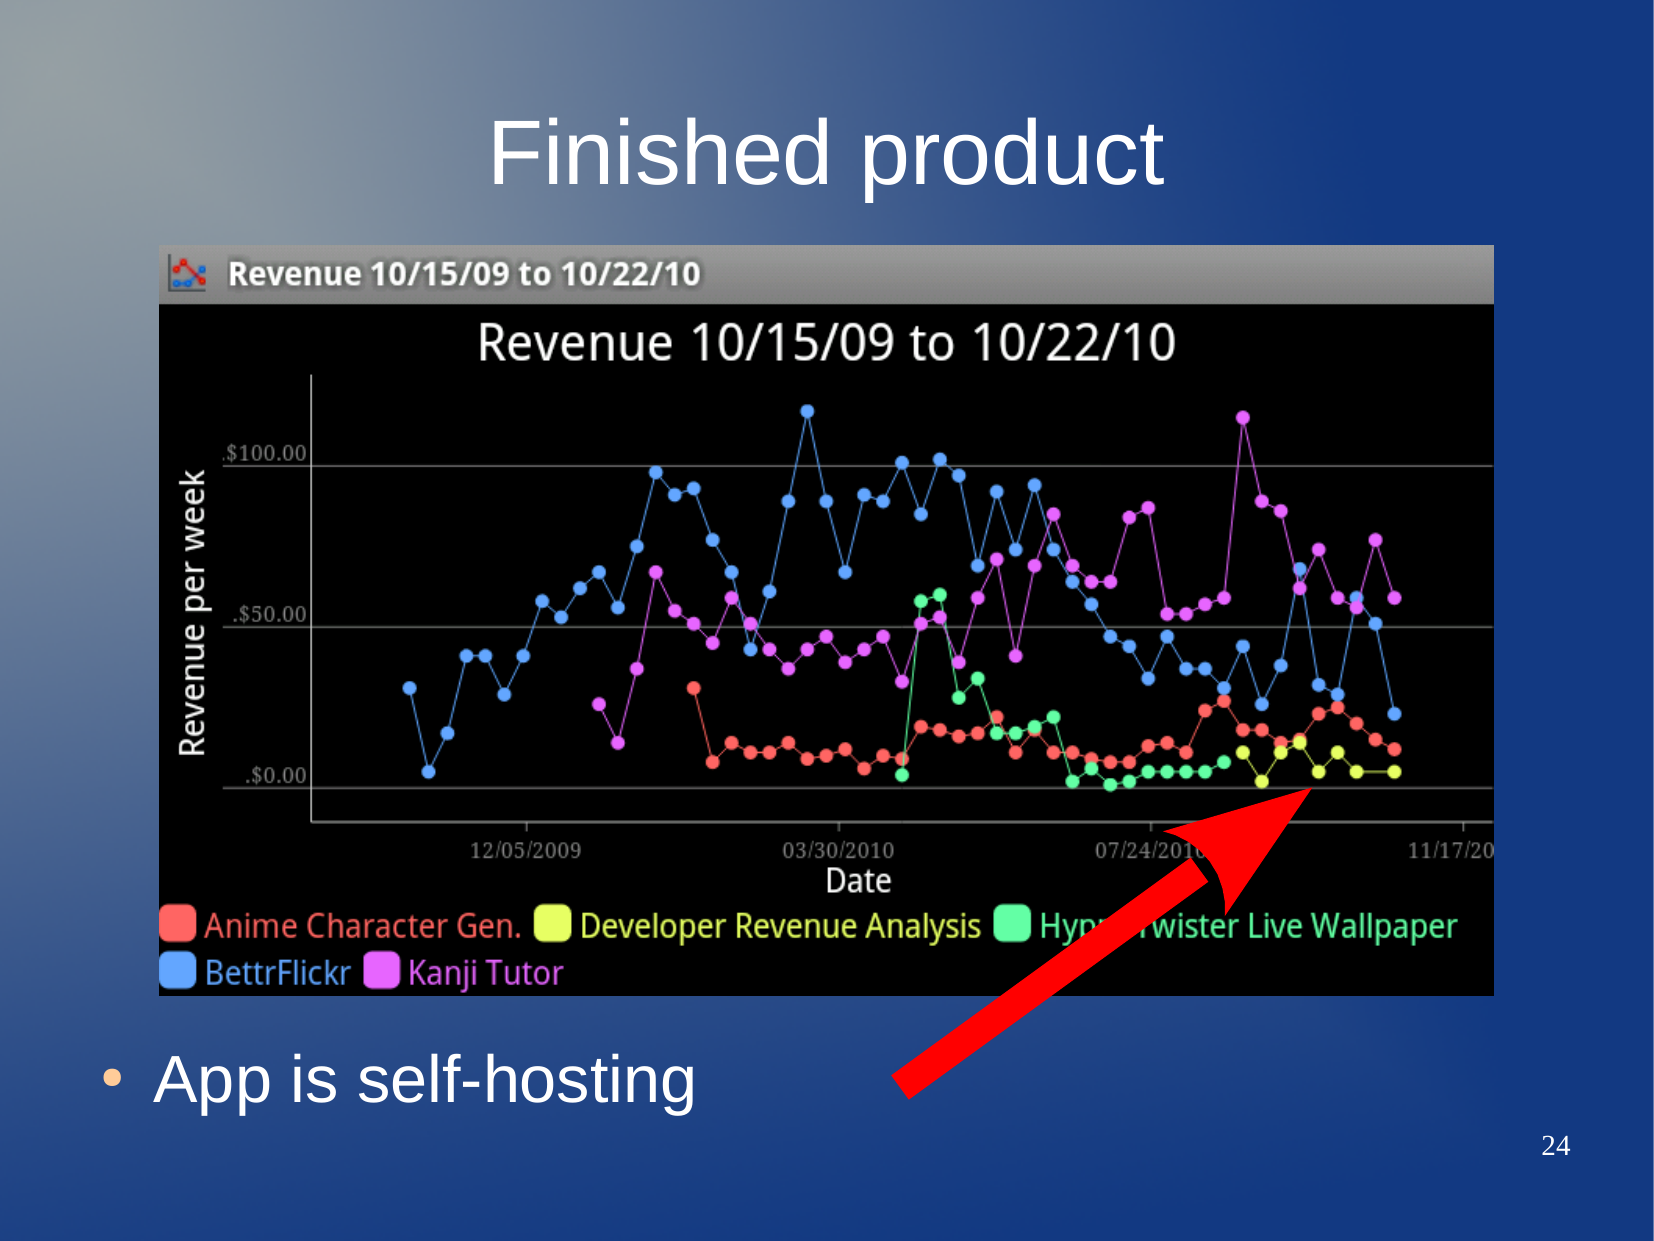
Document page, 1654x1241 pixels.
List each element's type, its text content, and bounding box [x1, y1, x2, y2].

title Finished product [82, 49, 1571, 257]
picture [0, 0, 1654, 1241]
list App is self-hosting [82, 1042, 1571, 1161]
